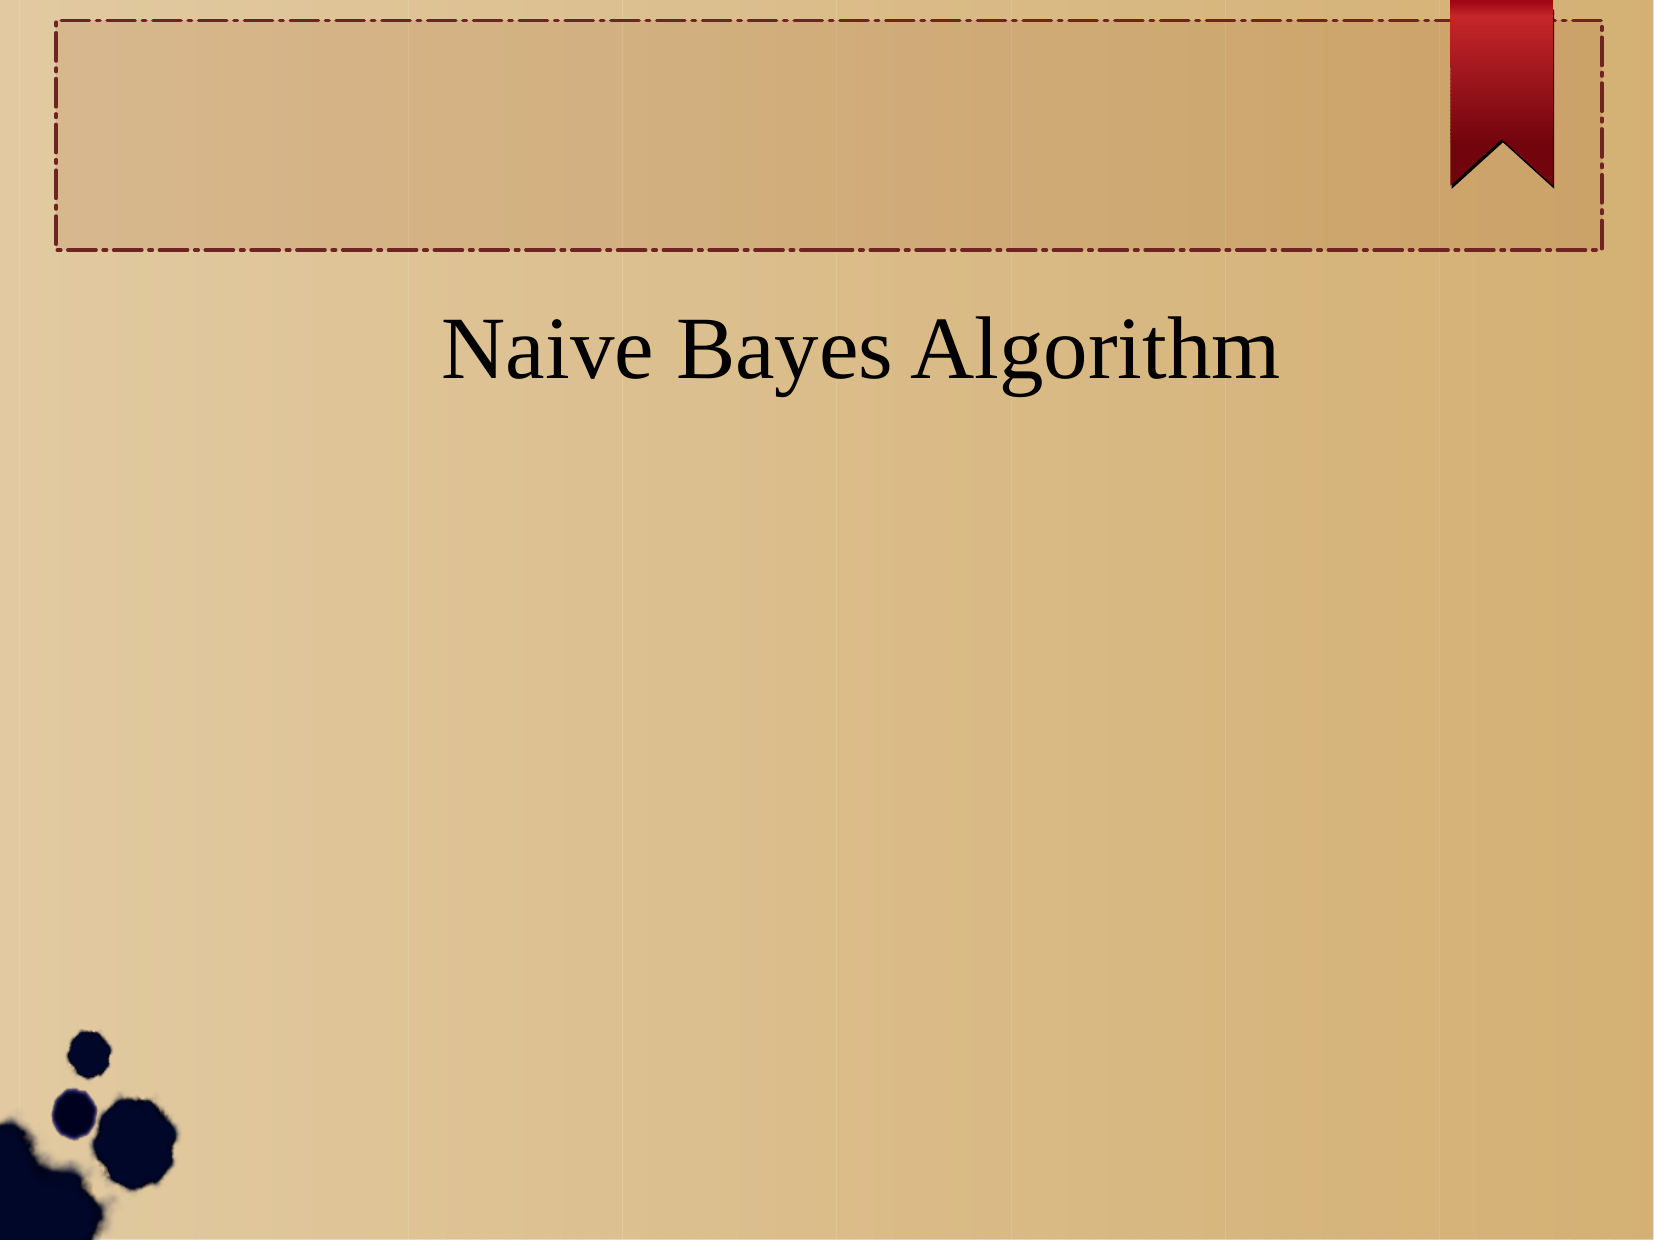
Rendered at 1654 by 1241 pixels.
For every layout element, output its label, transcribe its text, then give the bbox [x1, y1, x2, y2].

list Naive Bayes Algorithm [82, 299, 1571, 1019]
